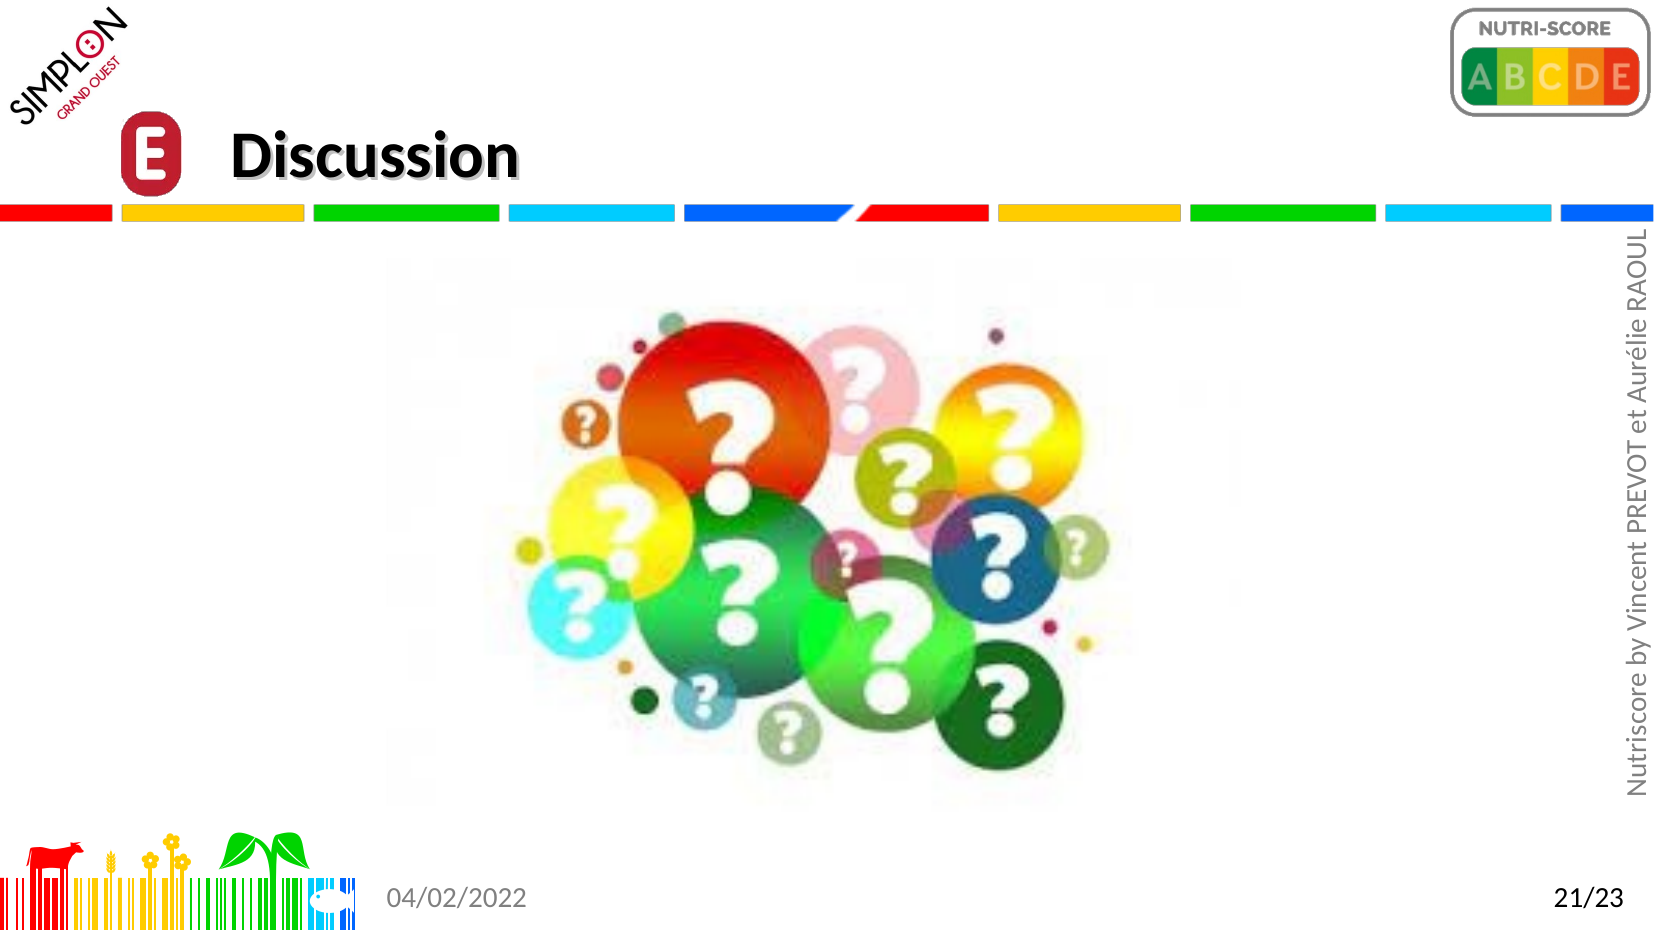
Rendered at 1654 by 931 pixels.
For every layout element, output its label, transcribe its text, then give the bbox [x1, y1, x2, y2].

picture [386, 258, 1241, 827]
picture [0, 826, 355, 930]
picture [1448, 4, 1654, 119]
title Discussion [82, 108, 1571, 213]
picture [118, 108, 184, 198]
picture [0, 200, 1654, 225]
picture [2, 2, 147, 147]
